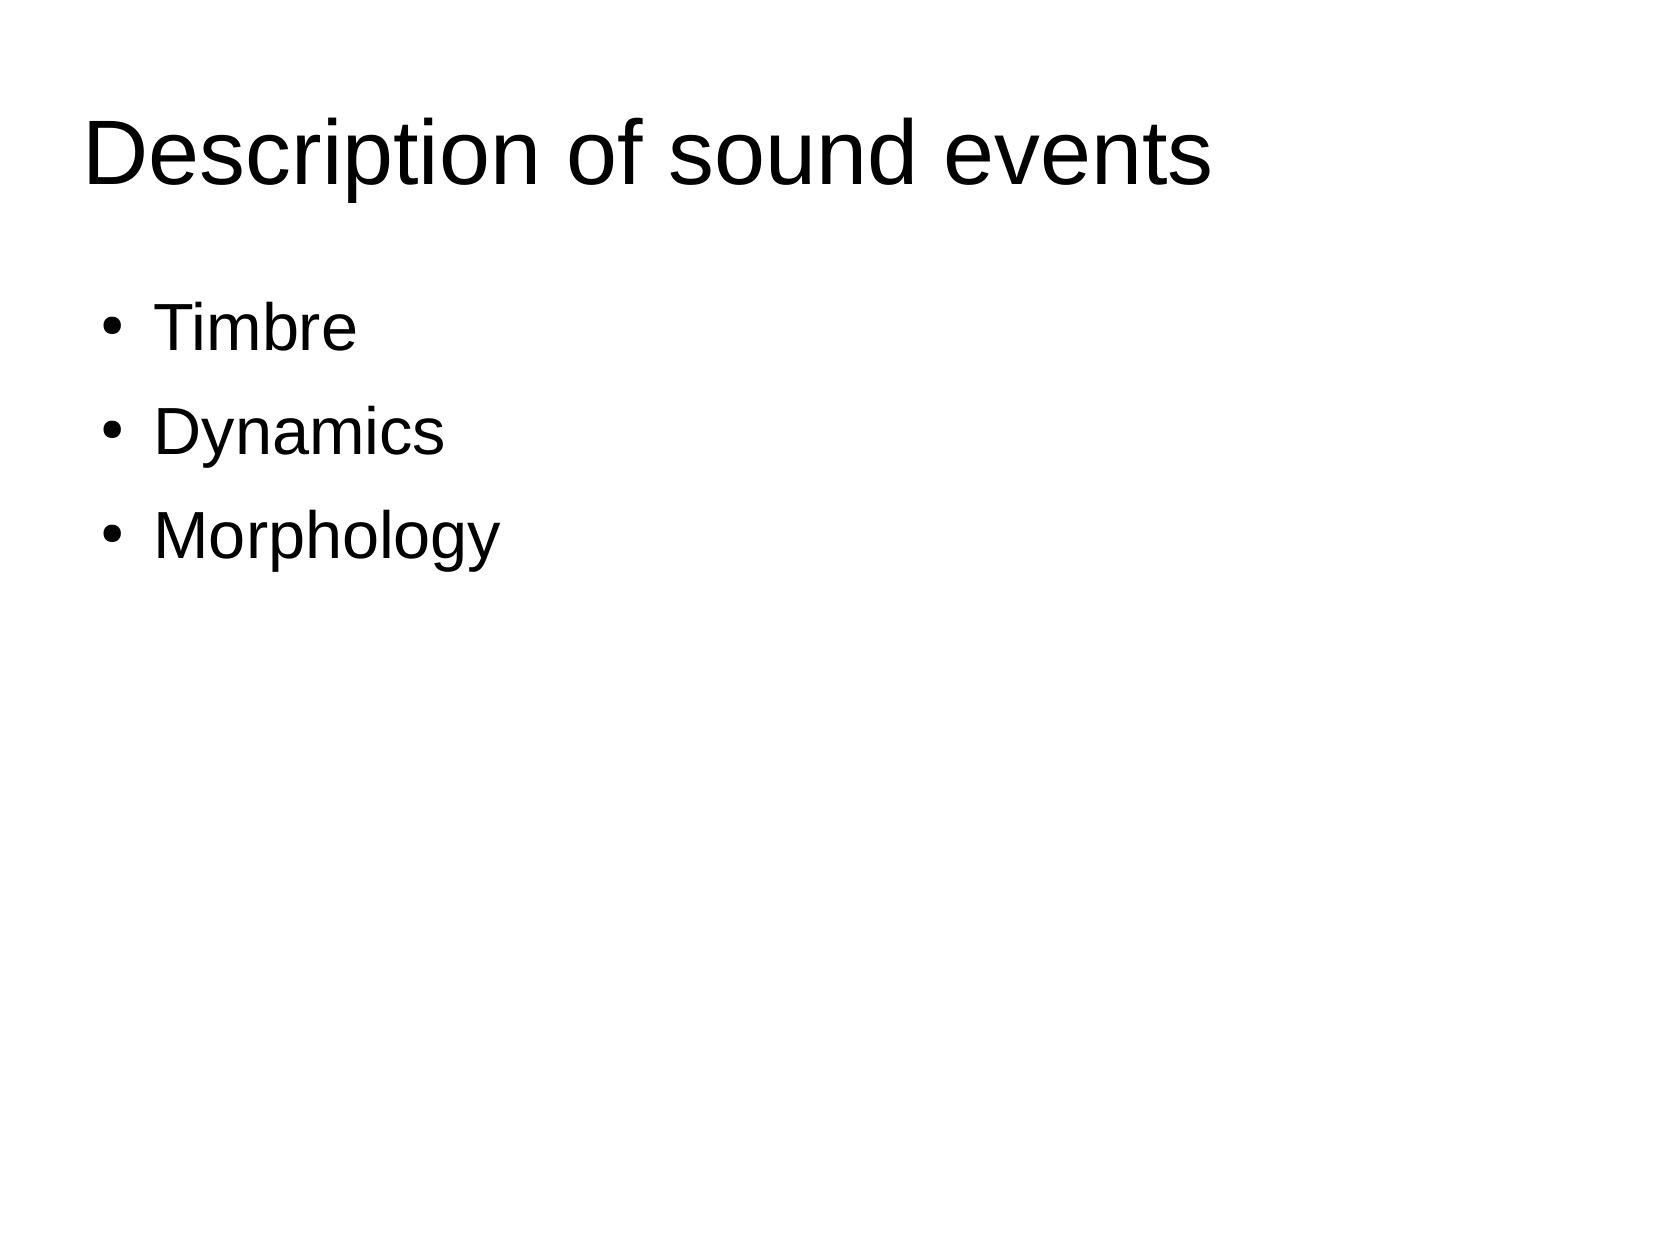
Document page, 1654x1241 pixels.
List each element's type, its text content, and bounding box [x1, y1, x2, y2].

title Description of sound events [82, 49, 1571, 257]
list Timbre Dynamics Morphology [82, 290, 1571, 943]
